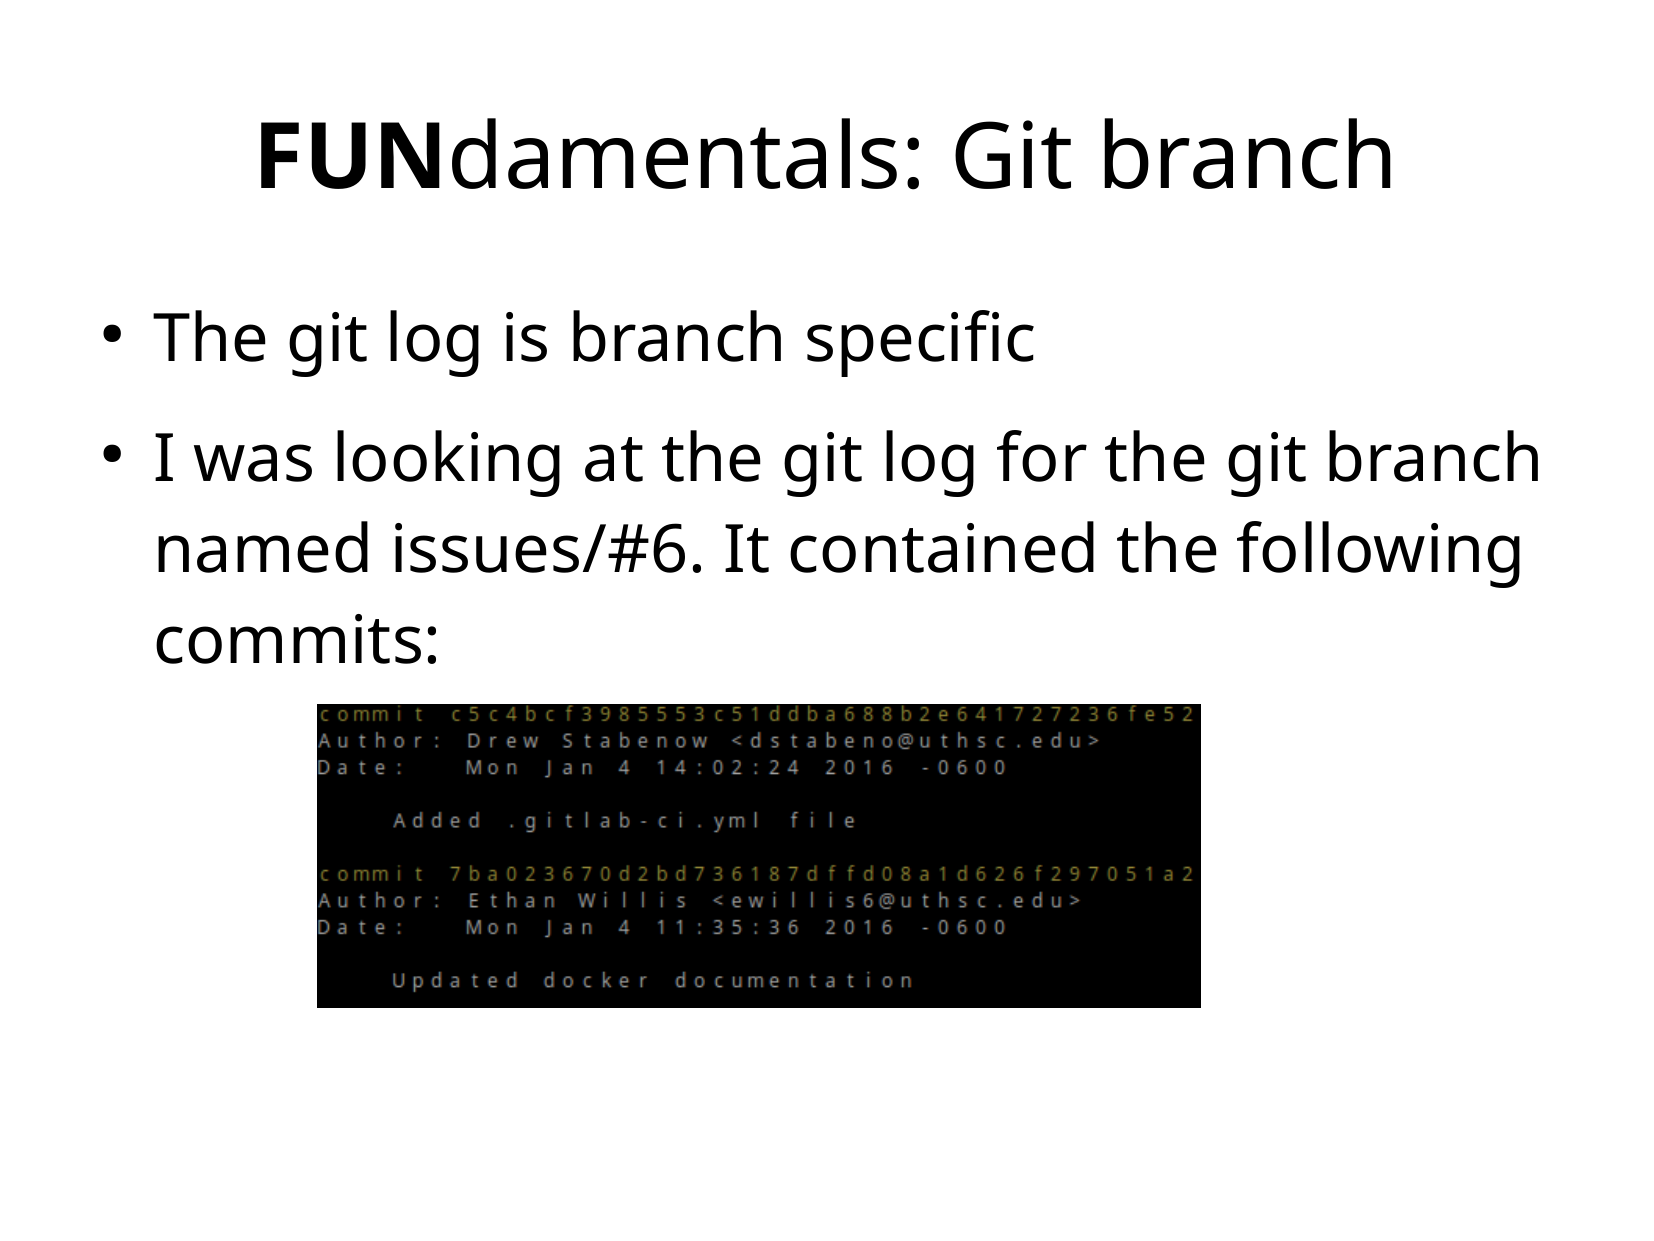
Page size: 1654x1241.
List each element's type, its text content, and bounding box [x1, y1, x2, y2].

picture [317, 704, 1201, 1009]
title FUNdamentals: Git branch [82, 49, 1571, 257]
list The git log is branch specific I was looking at the git log for the git branch named issues/#6. It contained the following commits: [82, 290, 1571, 736]
